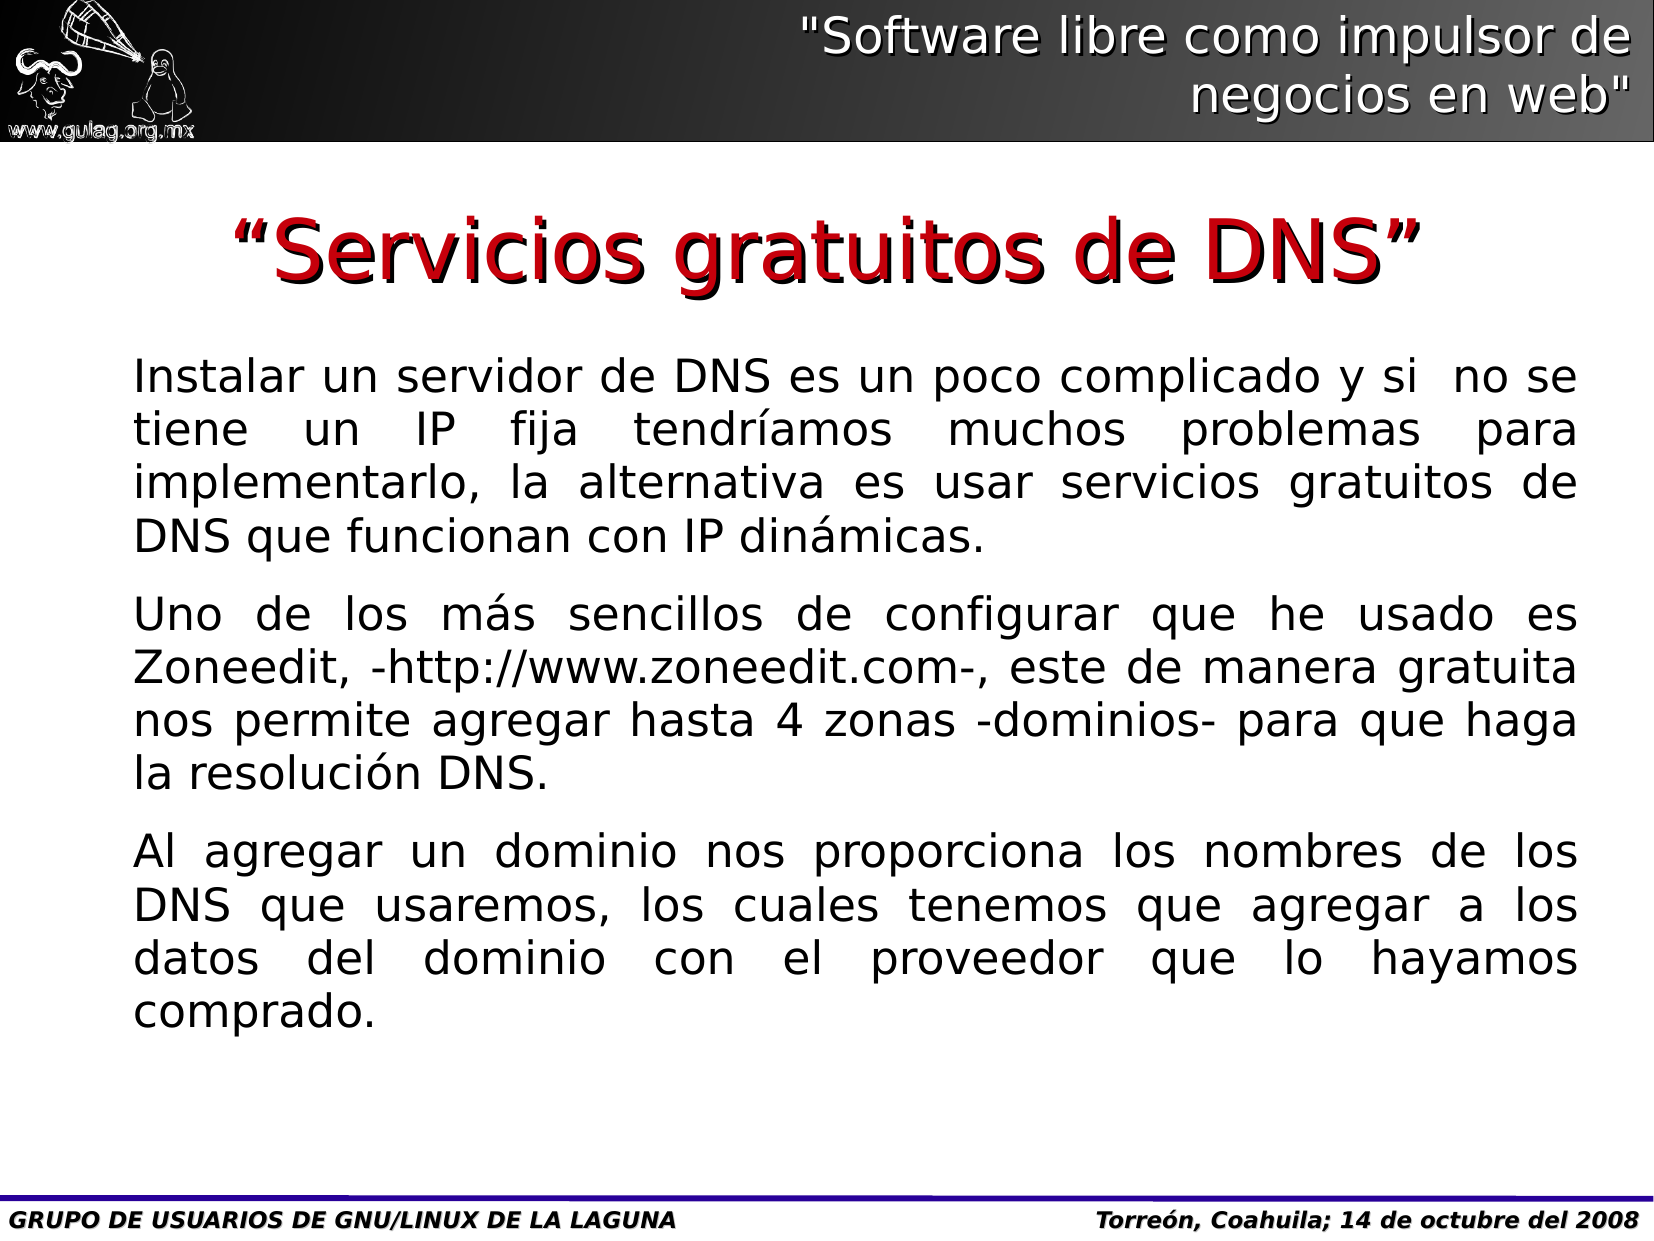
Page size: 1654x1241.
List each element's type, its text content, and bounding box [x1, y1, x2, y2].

text_box Torreón, Coahuila; 14 de octubre del 2008 [1080, 1200, 1654, 1241]
text_box Instalar un servidor de DNS es un poco complicado y si no se tiene un IP fija tendríamos muchos problemas para implementarlo, la alternativa es usar servicios gratuitos de DNS que funcionan con IP dinámicas. Uno de los más sencillos de configurar que he usado es Zoneedit, -http://www.zoneedit.com-, este de manera gratuita nos permite agregar hasta 4 zonas -dominios- para que haga la resolución DNS. Al agregar un dominio nos proporciona los nombres de los DNS que usaremos, los cuales tenemos que agregar a los datos del dominio con el proveedor que lo hayamos comprado. [118, 342, 1595, 1125]
text_box [197, 0, 1654, 142]
text_box "Software libre como impulsor de negocios en web" [749, 0, 1648, 132]
text_box GRUPO DE USUARIOS DE GNU/LINUX DE LA LAGUNA [0, 1200, 693, 1241]
text_box [0, 0, 5, 142]
picture [5, 0, 197, 144]
text_box “Servicios gratuitos de DNS” [29, 194, 1625, 307]
